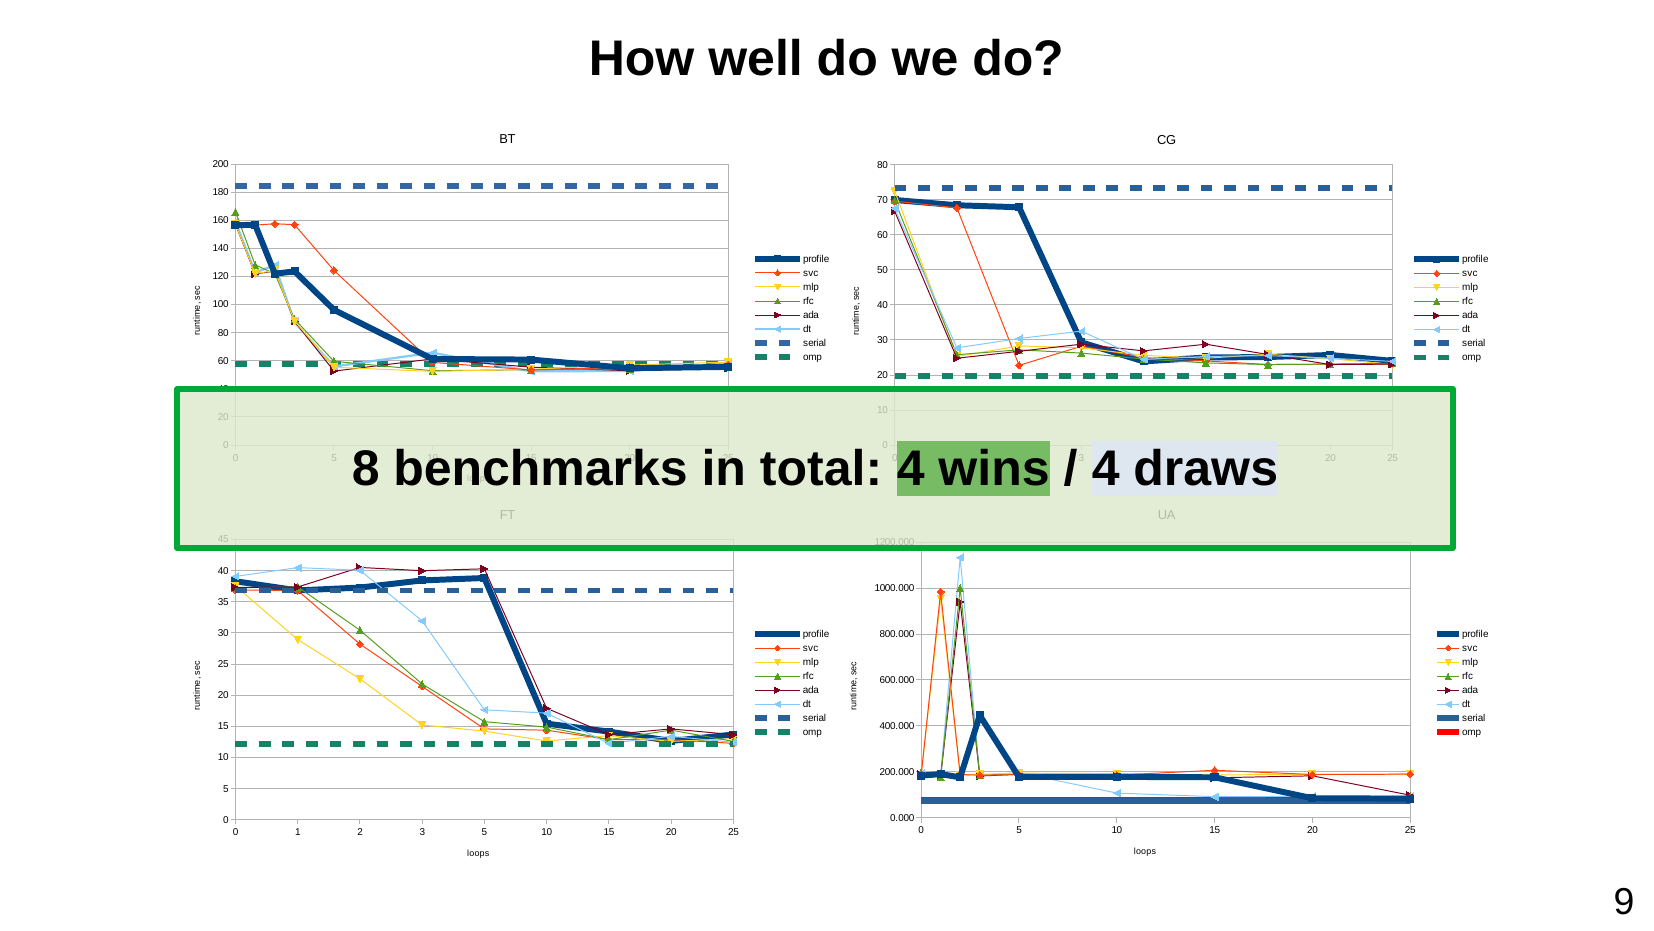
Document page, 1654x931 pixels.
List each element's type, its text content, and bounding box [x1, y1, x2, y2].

text_box 8 benchmarks in total: 4 wins / 4 draws [177, 389, 1453, 548]
picture [176, 115, 1501, 877]
text_box How well do we do? [0, 0, 1654, 116]
text_box 9 [1594, 873, 1654, 931]
